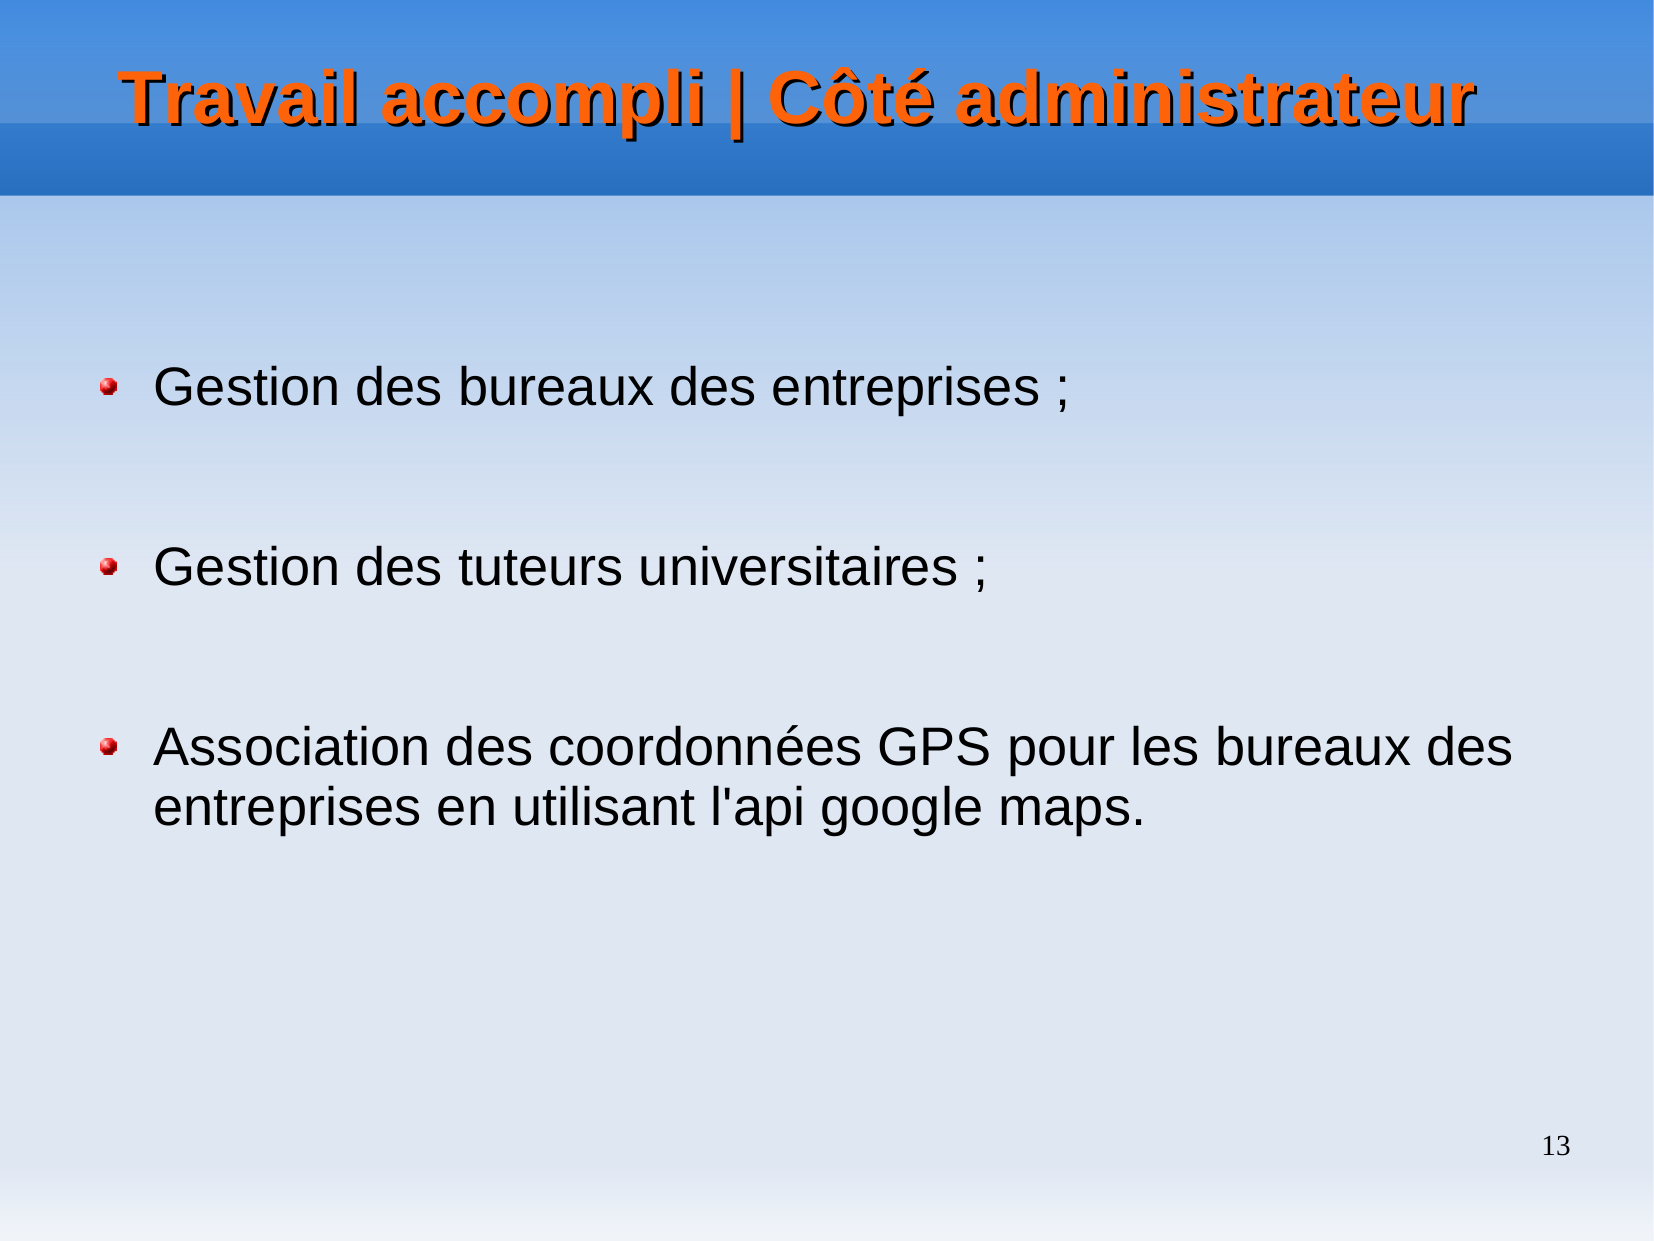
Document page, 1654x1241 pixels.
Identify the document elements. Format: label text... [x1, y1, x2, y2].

picture [0, 0, 1654, 1241]
title Travail accompli | Côté administrateur [23, 17, 1571, 178]
list Gestion des bureaux des entreprises ; Gestion des tuteurs universitaires ; Association des coordonnées GPS pour les bureaux des entreprises en utilisant l'api google maps. [82, 355, 1571, 875]
